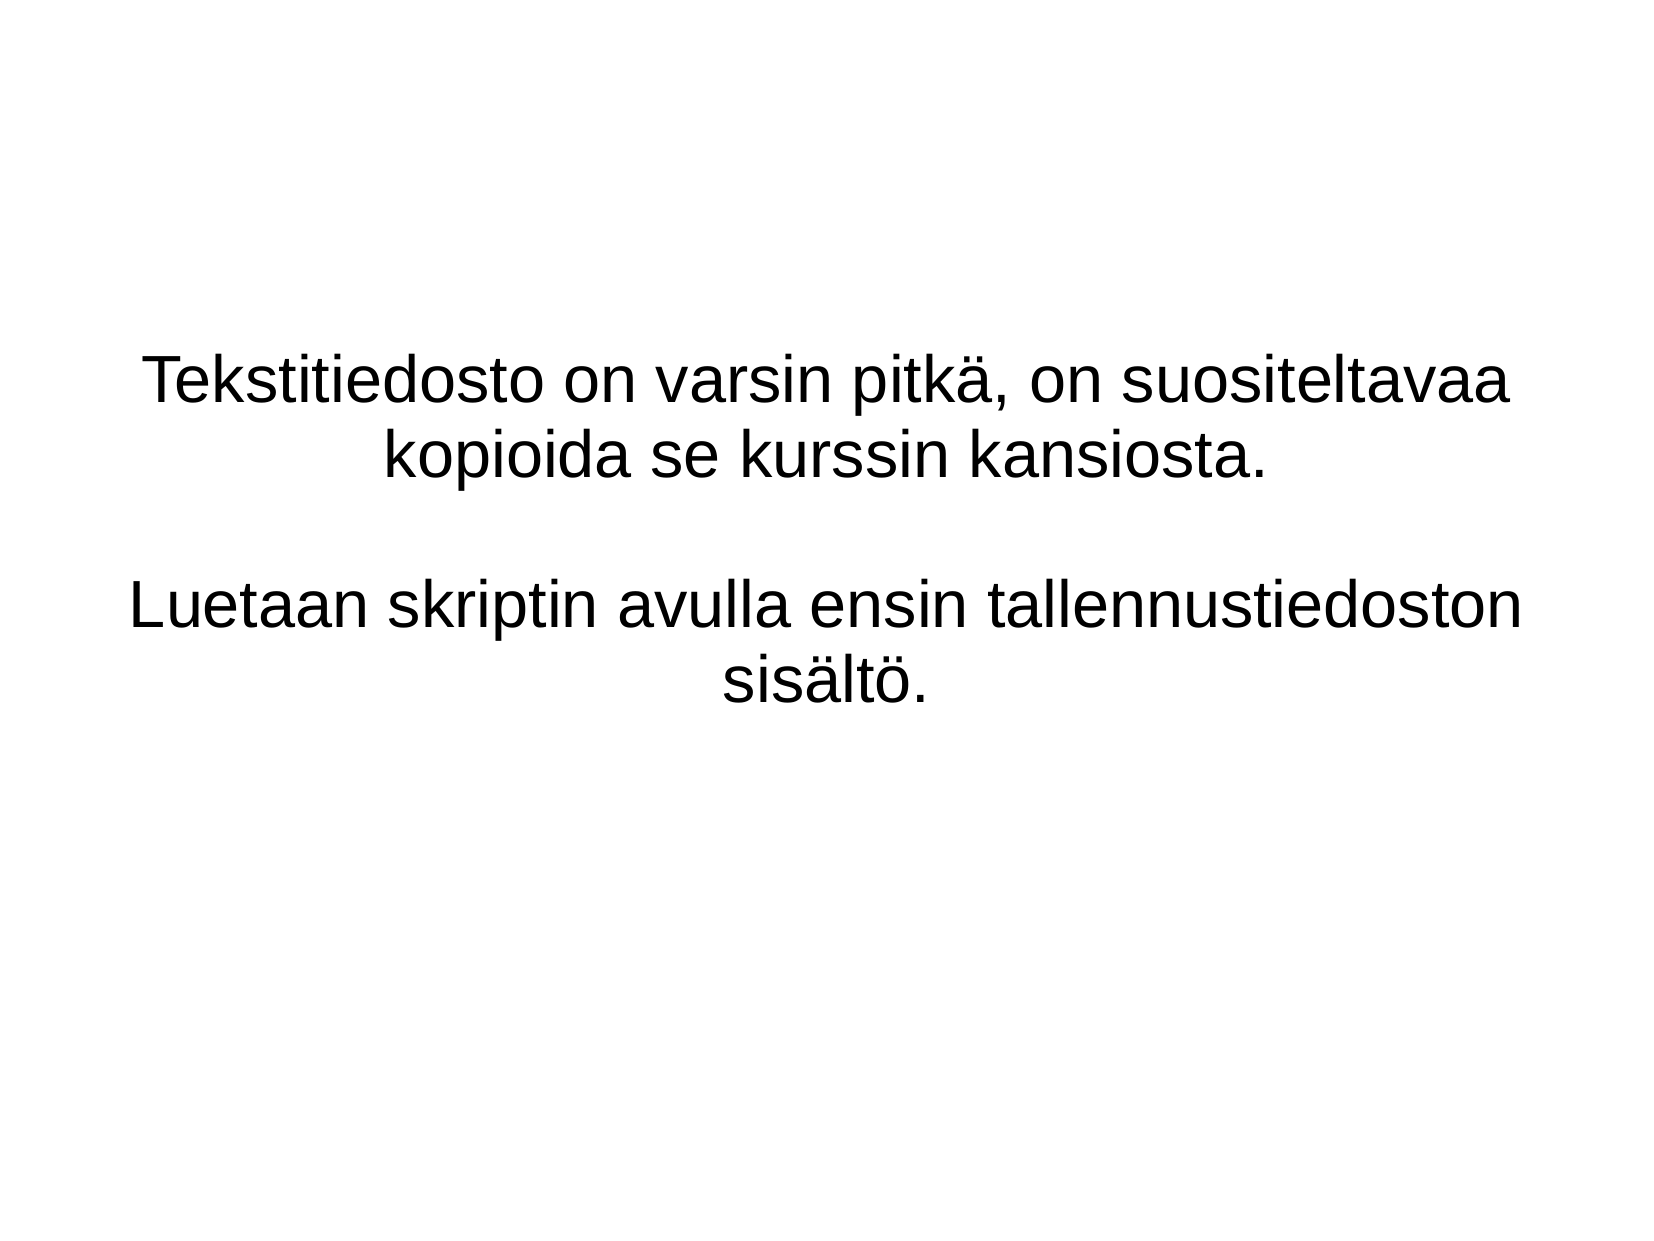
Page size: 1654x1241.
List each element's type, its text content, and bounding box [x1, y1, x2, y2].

subtitle Tekstitiedosto on varsin pitkä, on suositeltavaa kopioida se kurssin kansiosta. Luetaan skriptin avulla ensin tallennustiedoston sisältö. [82, 49, 1571, 1010]
